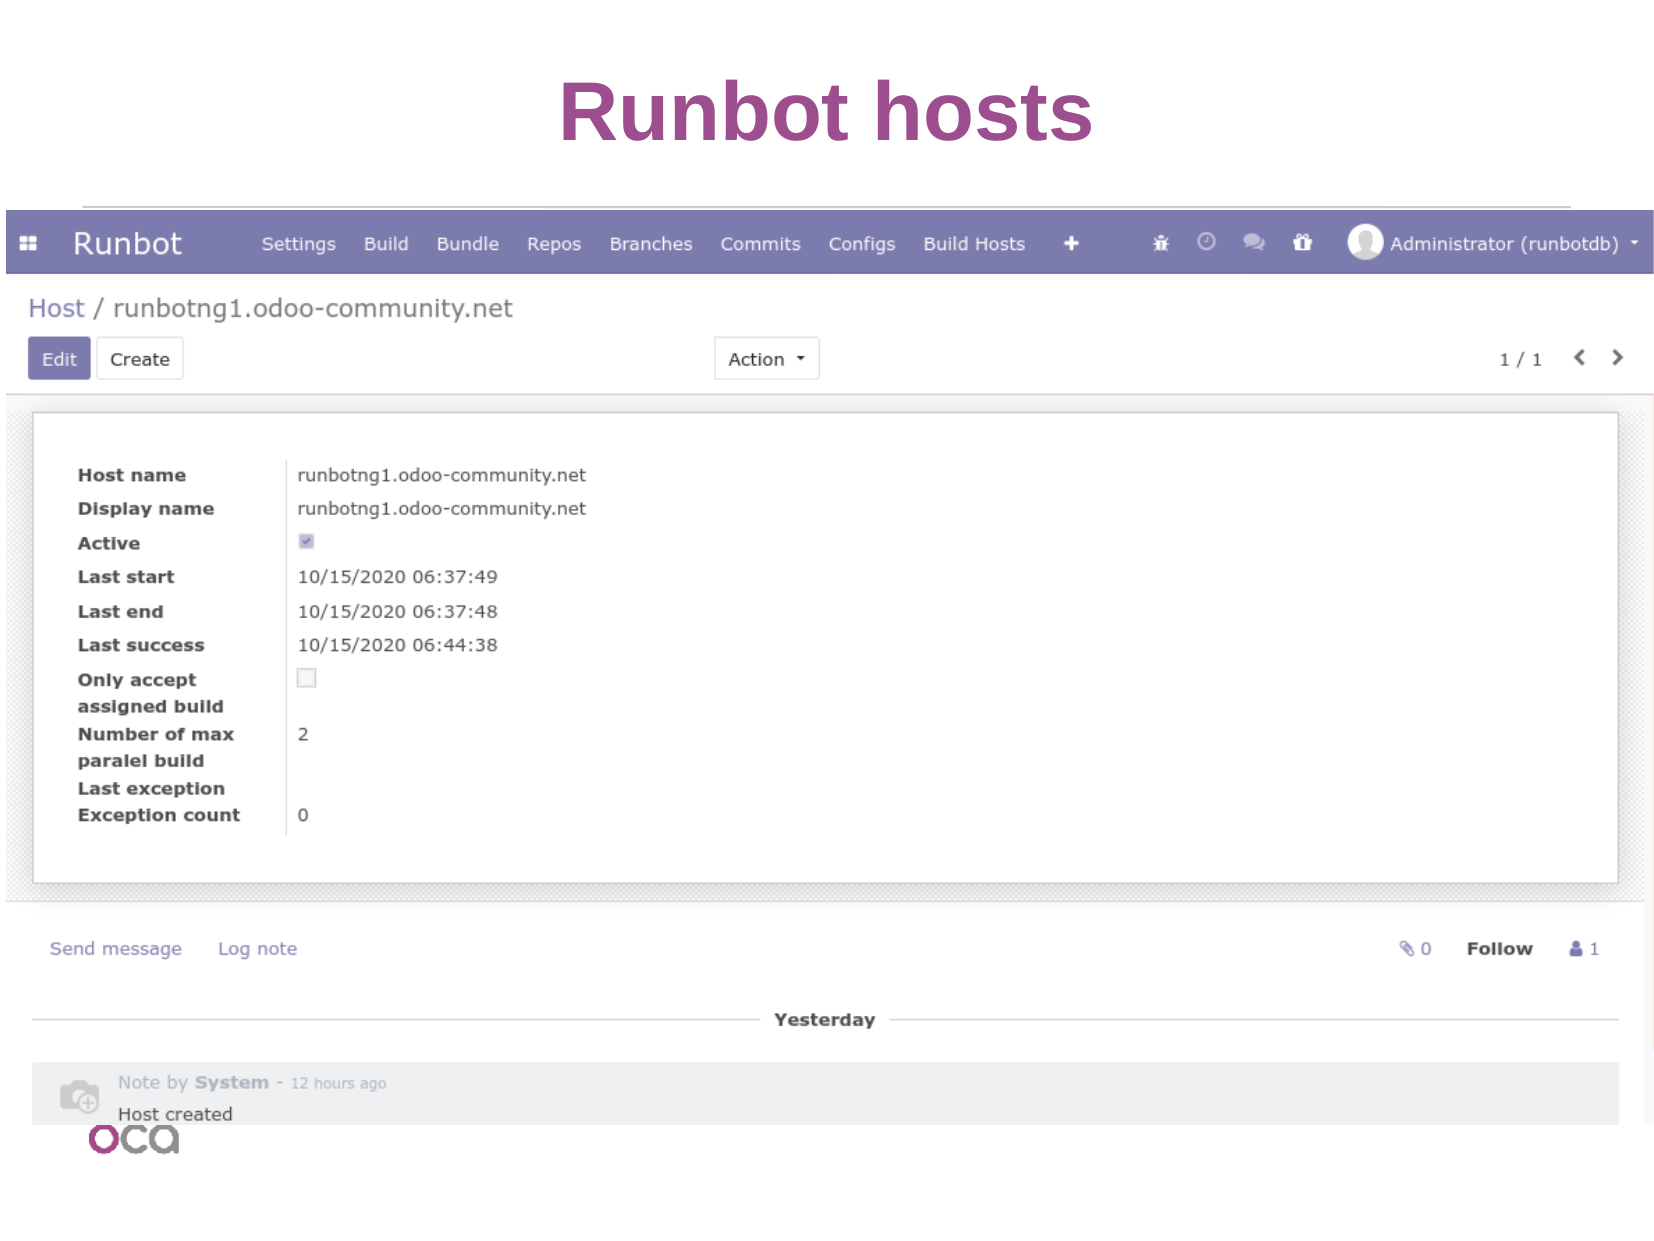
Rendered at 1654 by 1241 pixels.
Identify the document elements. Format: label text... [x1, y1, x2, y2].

picture [6, 210, 1654, 1191]
title Runbot hosts [82, 27, 1571, 196]
